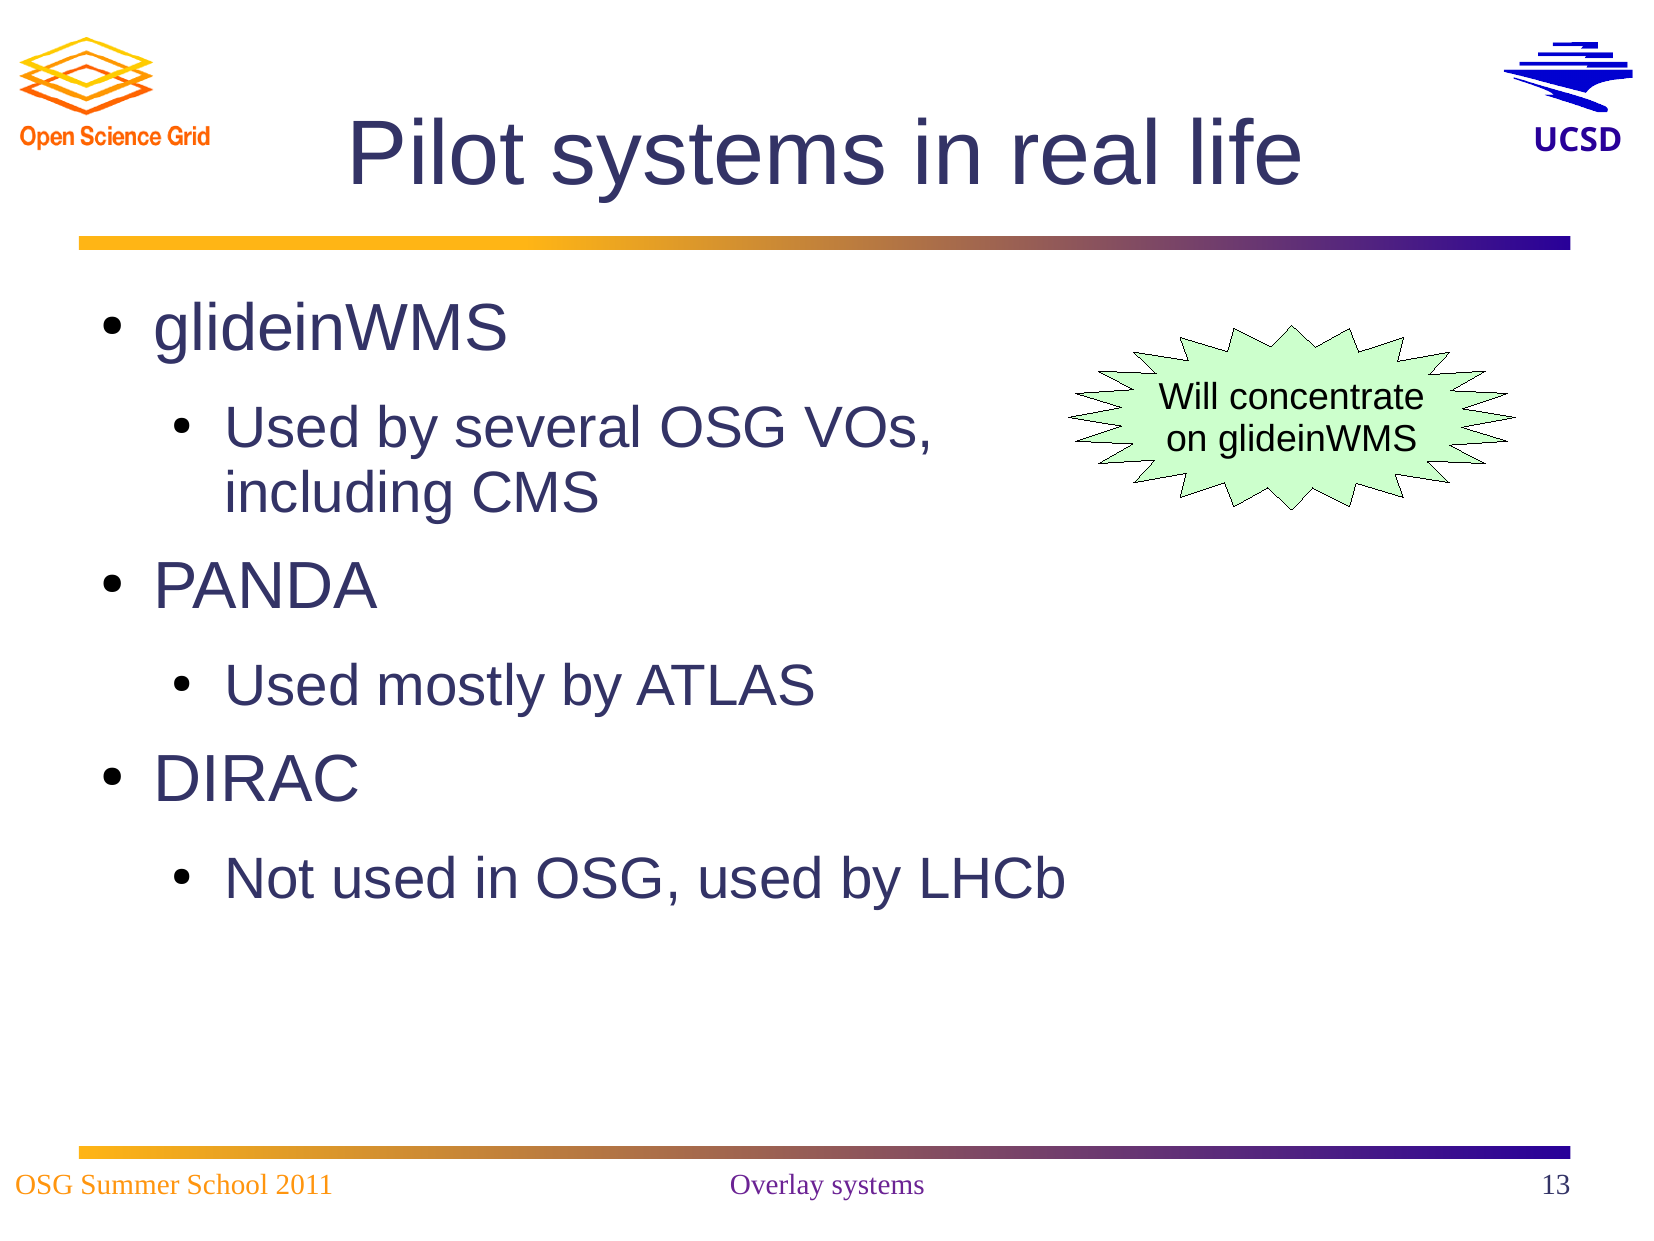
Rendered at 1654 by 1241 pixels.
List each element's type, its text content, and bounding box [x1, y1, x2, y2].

picture [0, 14, 229, 167]
text_box Will concentrate on glideinWMS [1068, 325, 1516, 510]
title Pilot systems in real life [82, 49, 1571, 257]
picture [1495, 42, 1637, 118]
list glideinWMS Used by several OSG VOs, including CMS PANDA Used mostly by ATLAS DIRAC Not used in OSG, used by LHCb [82, 290, 1571, 1109]
